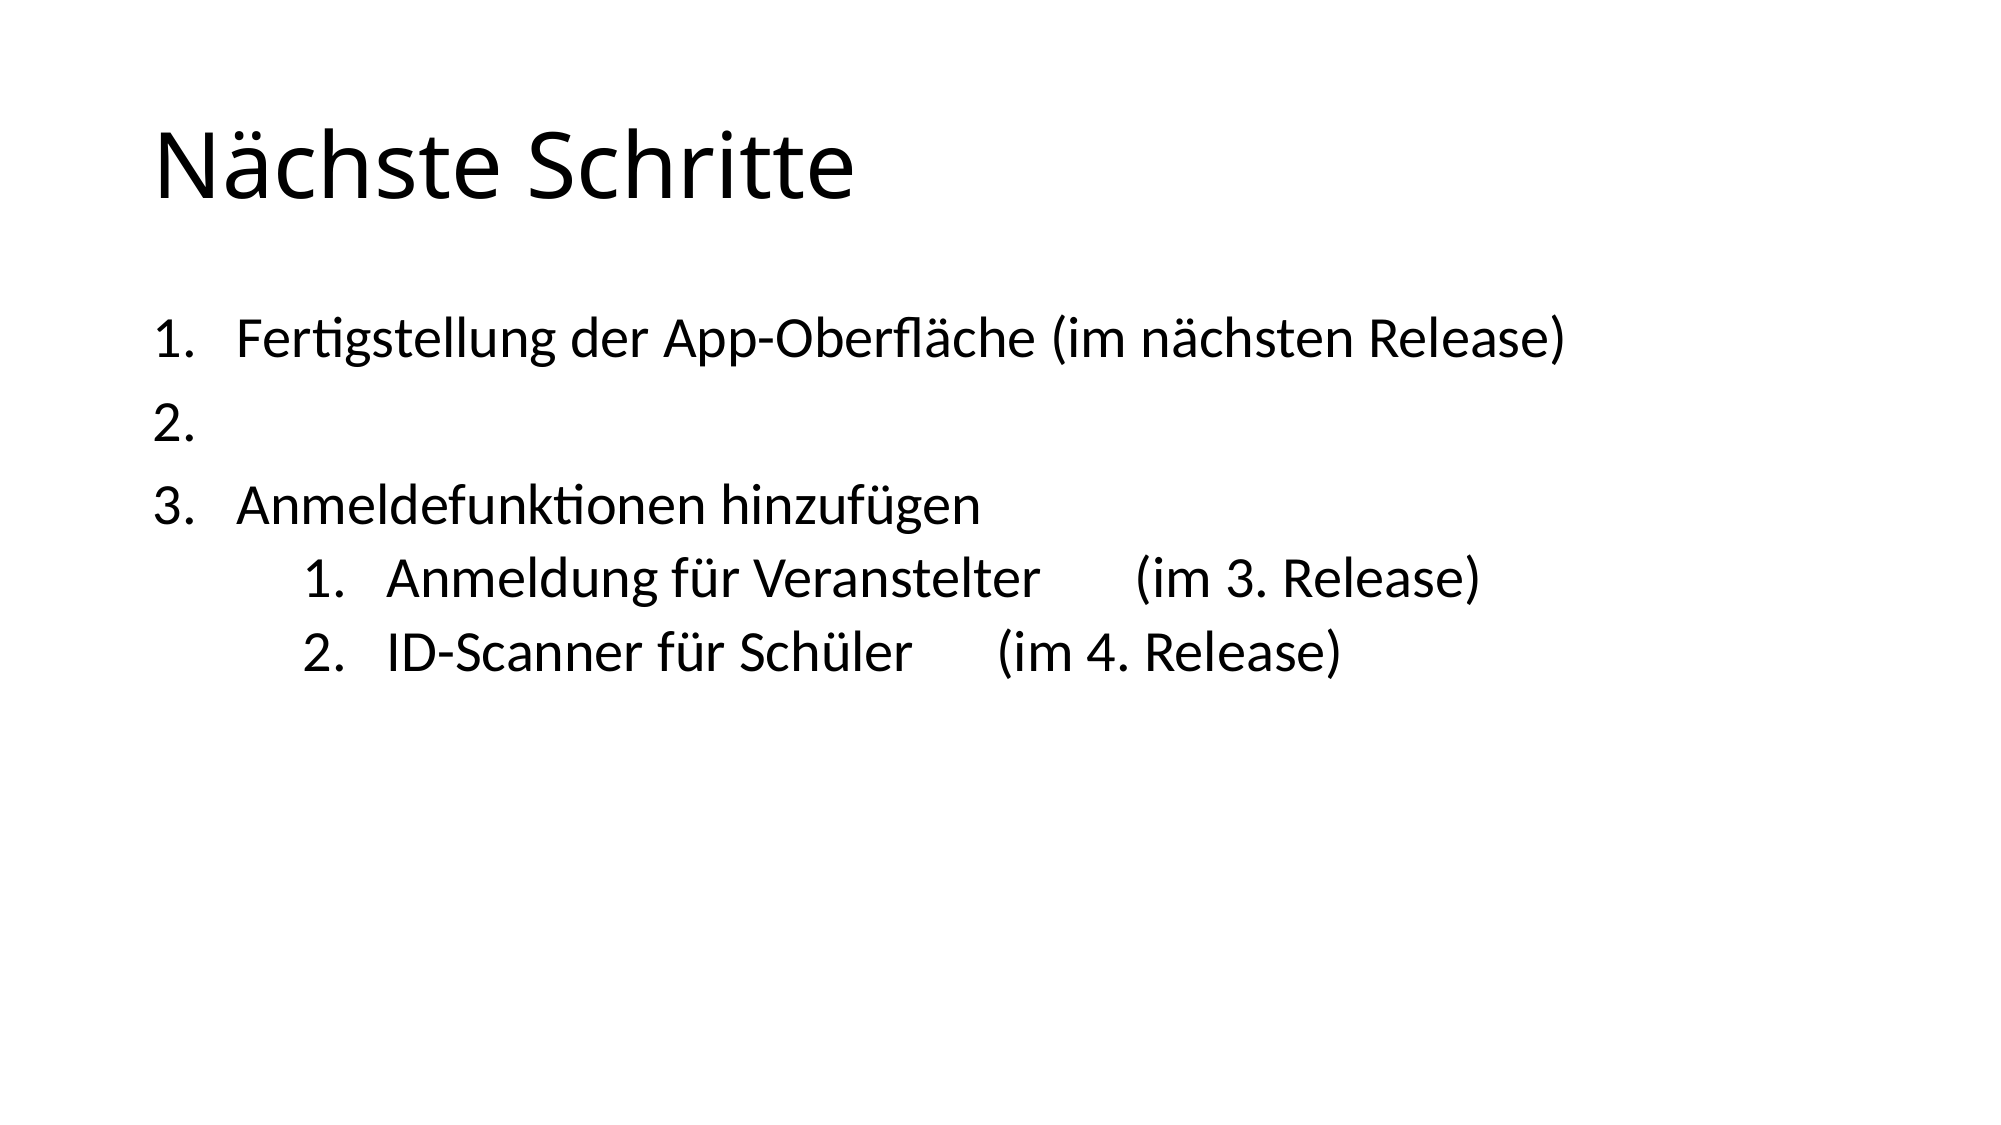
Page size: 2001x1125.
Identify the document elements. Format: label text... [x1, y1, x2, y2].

list Fertigstellung der App-Oberfläche (im nächsten Release) Anmeldefunktionen hinzufügen Anmeldung für Veranstelter (im 3. Release) ID-Scanner für Schüler (im 4. Release) [137, 299, 1863, 1014]
title Nächste Schritte [137, 59, 1863, 278]
